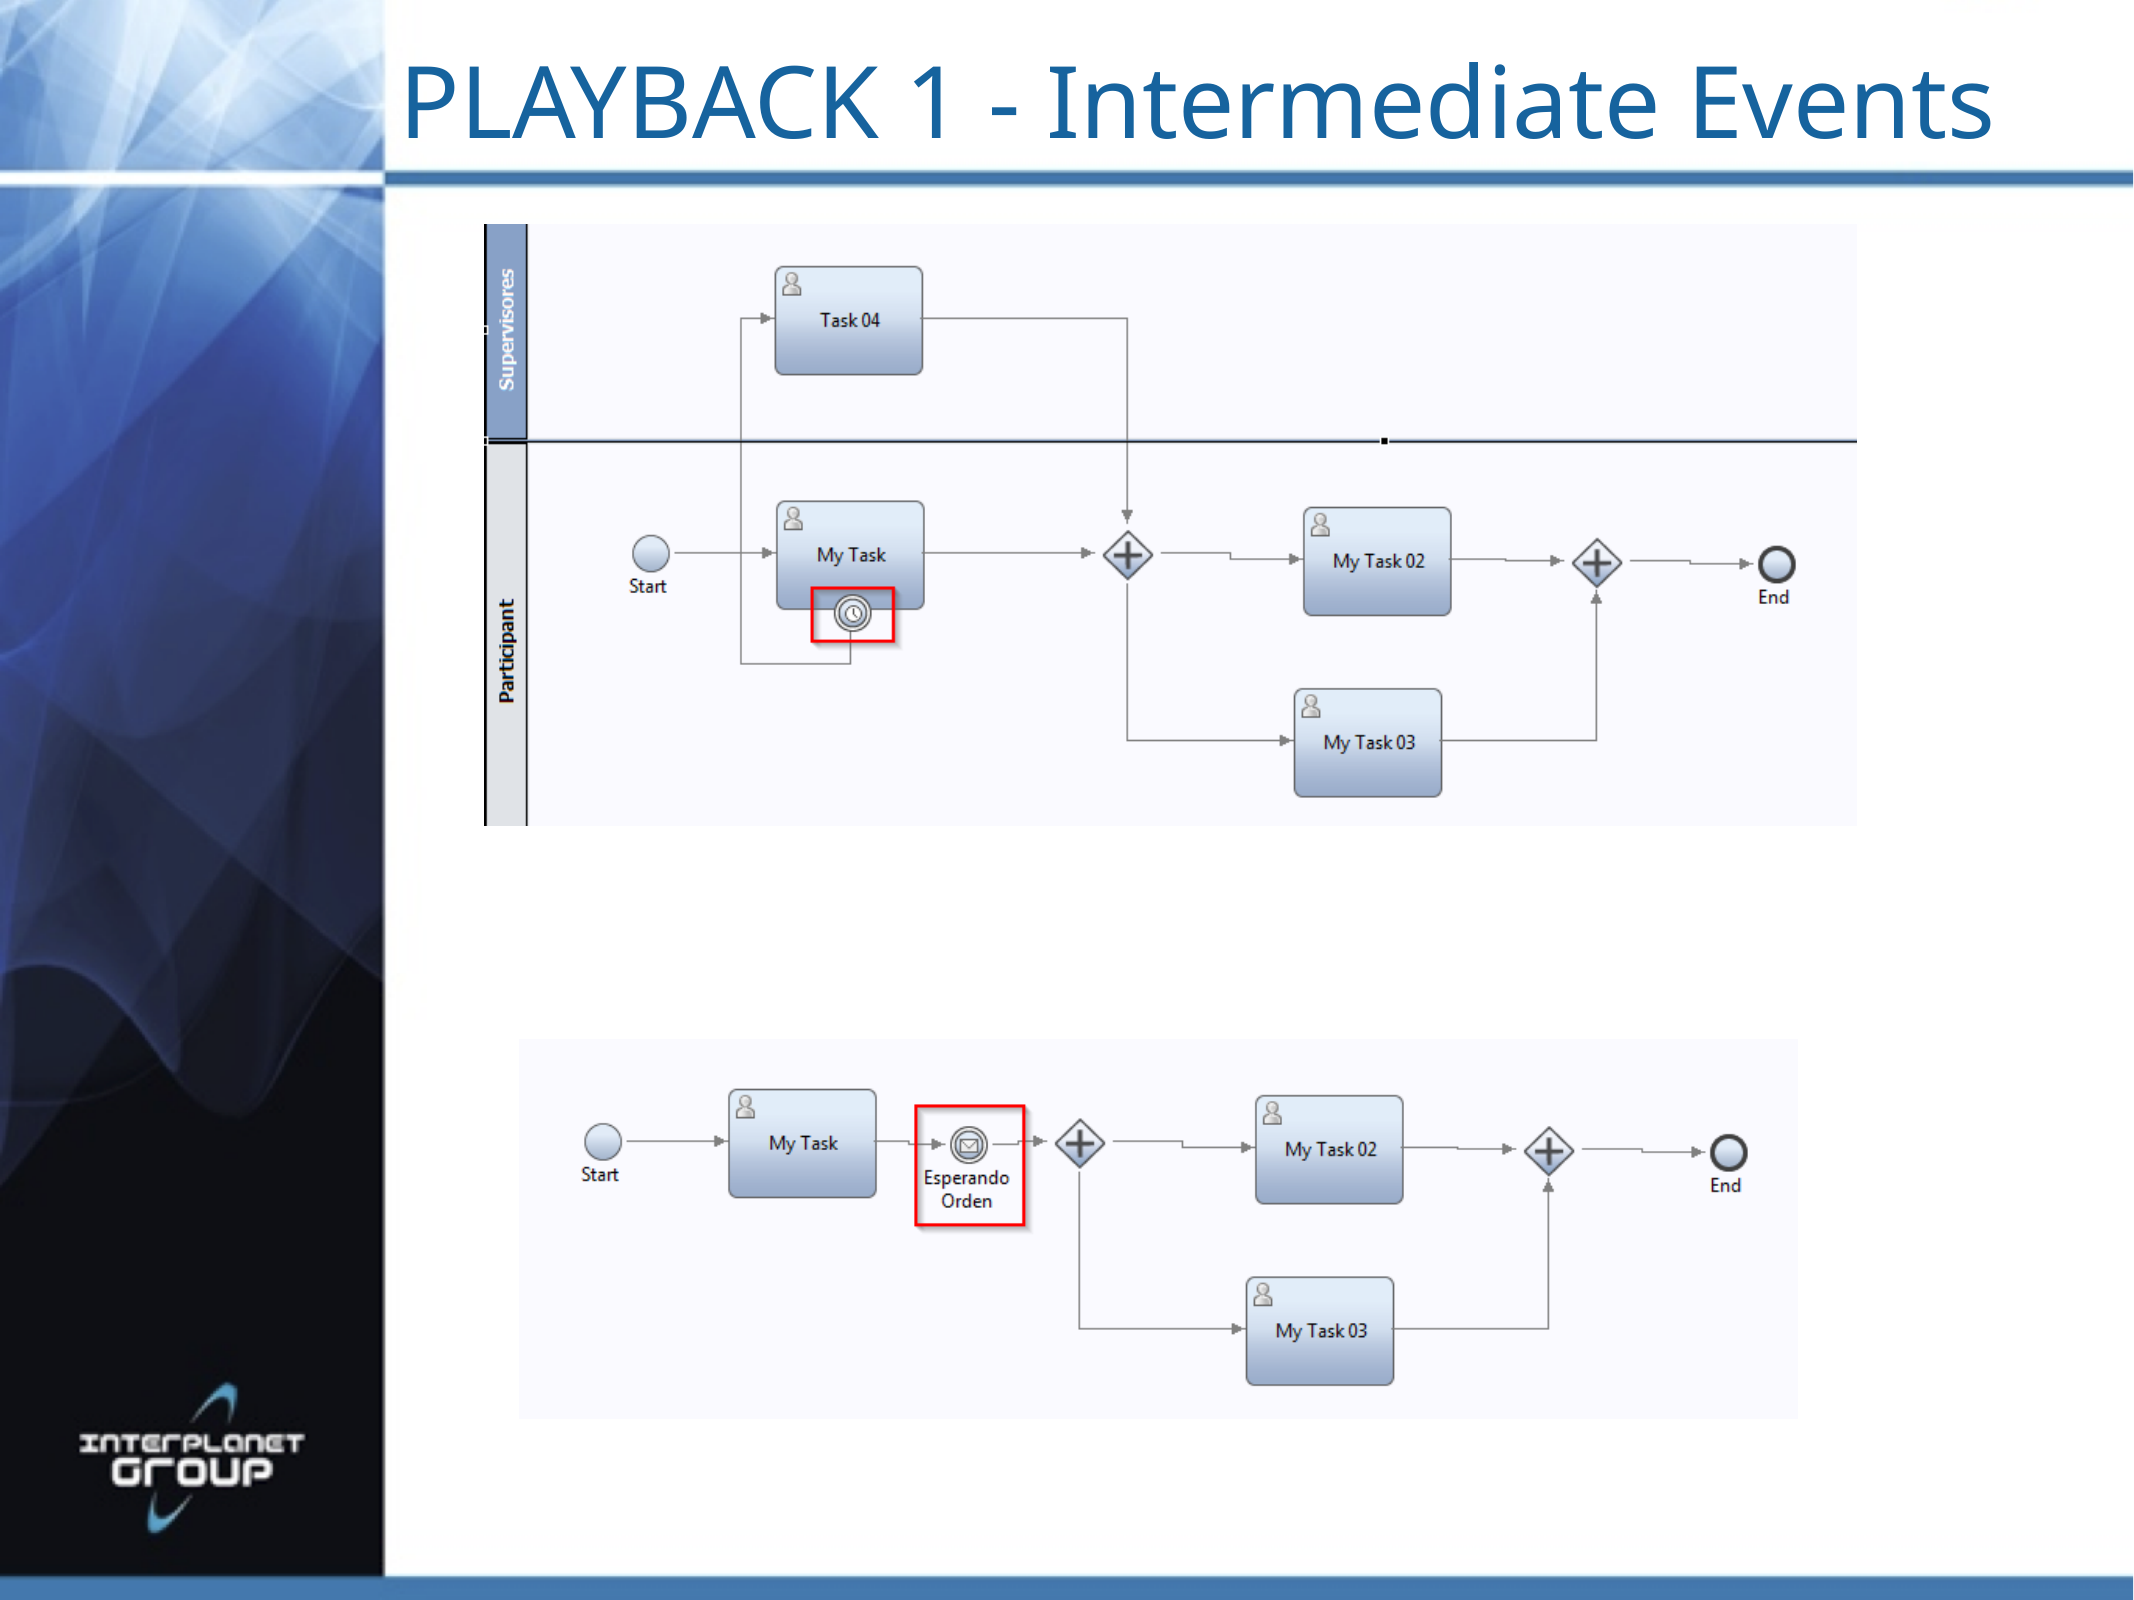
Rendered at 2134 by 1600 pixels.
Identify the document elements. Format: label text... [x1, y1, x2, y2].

title PLAYBACK 1 - Intermediate Events [391, 0, 2109, 283]
picture [0, 0, 2134, 1600]
